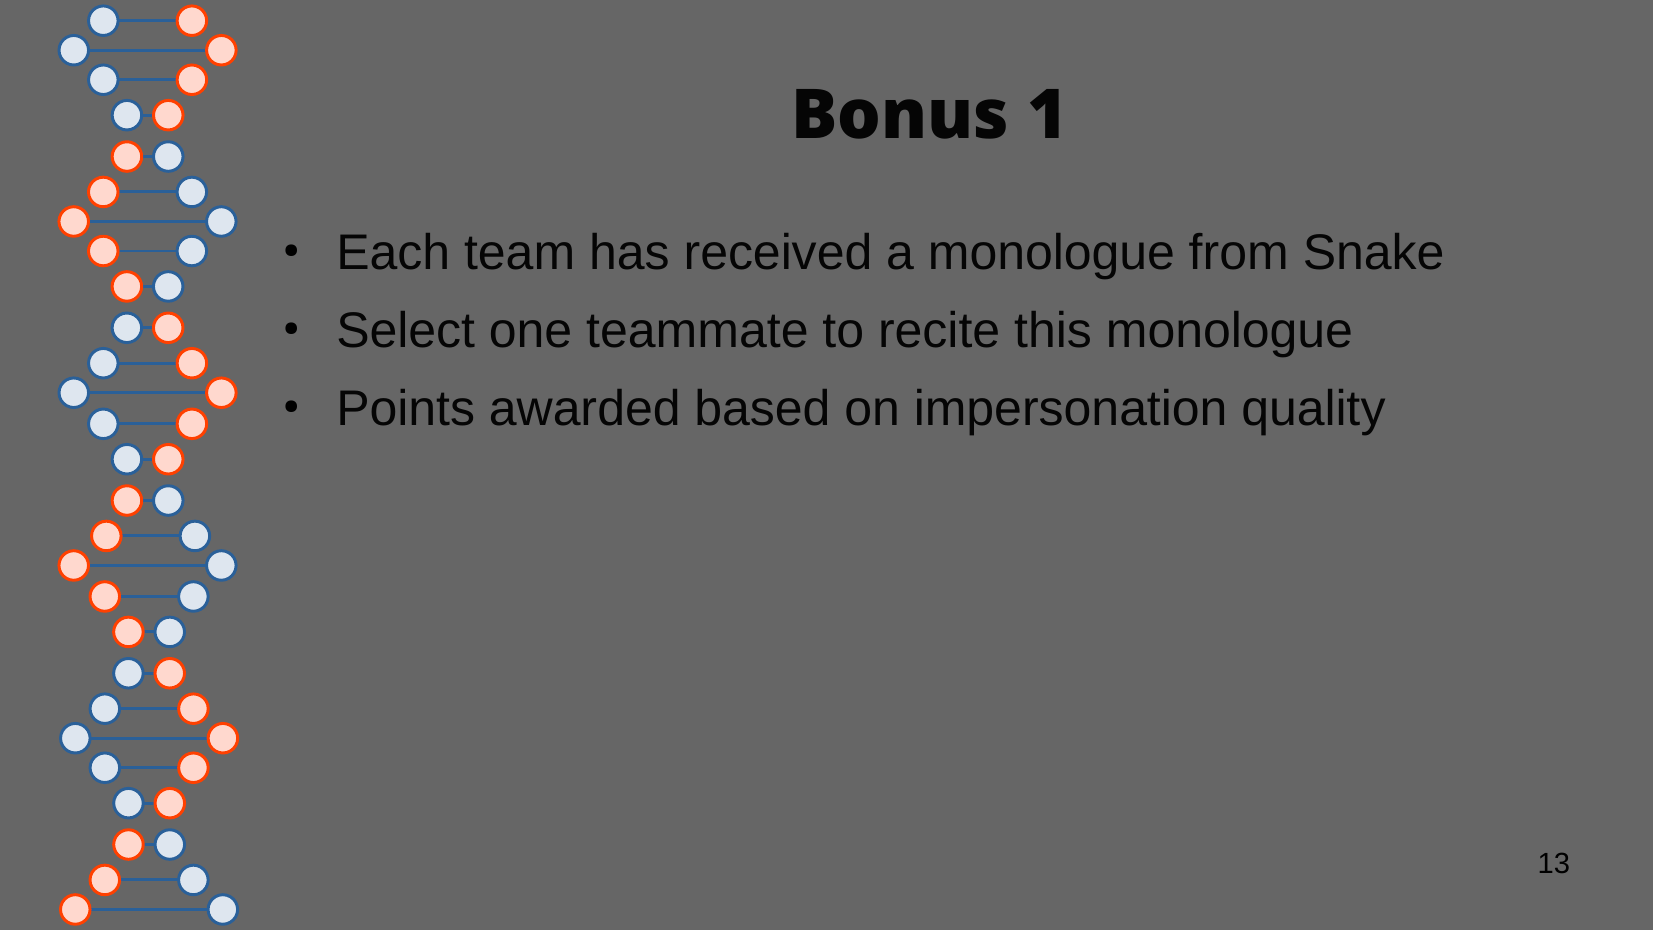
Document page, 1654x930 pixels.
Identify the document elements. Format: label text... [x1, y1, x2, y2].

list Each team has received a monologue from Snake Select one teammate to recite this monologue Points awarded based on impersonation quality [265, 224, 1594, 764]
title Bonus 1 [265, 35, 1594, 189]
